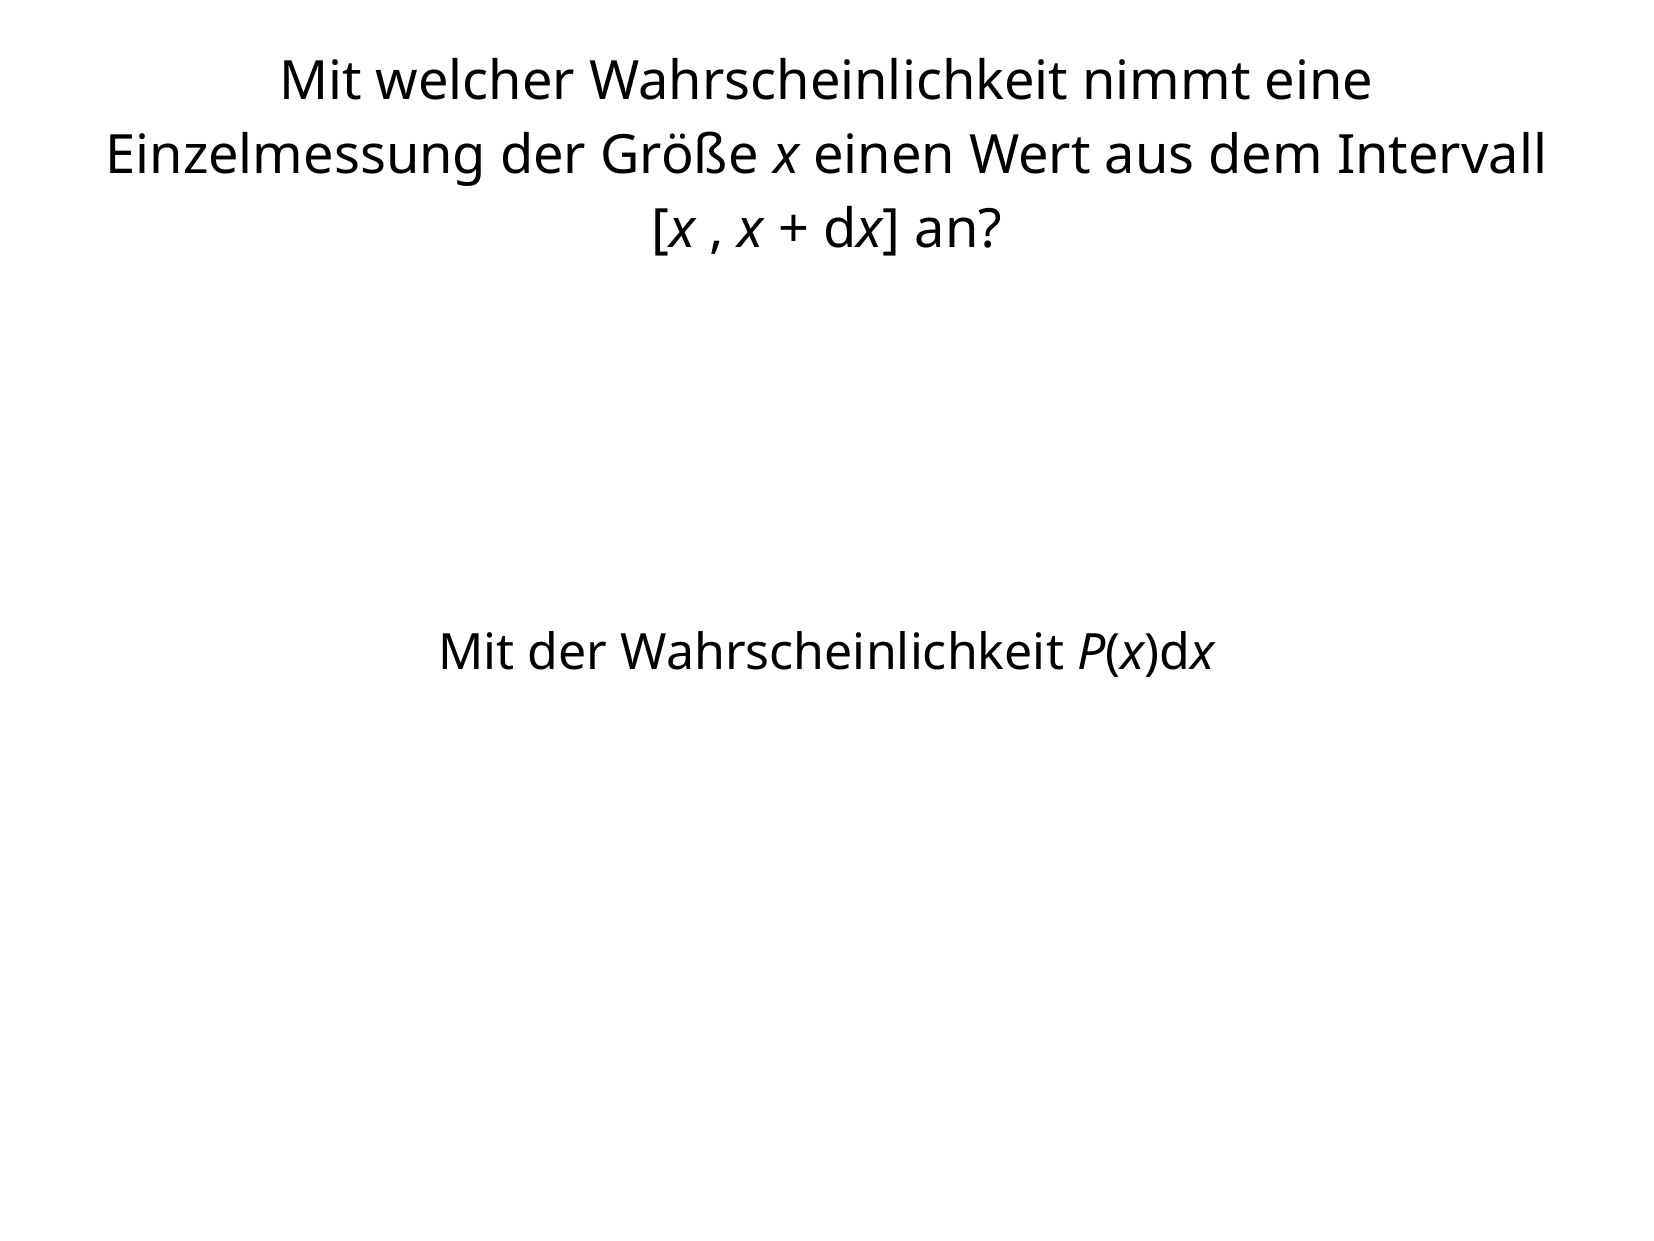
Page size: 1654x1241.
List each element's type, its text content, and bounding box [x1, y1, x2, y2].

subtitle Mit der Wahrscheinlichkeit P(x)dx [82, 290, 1571, 1010]
title Mit welcher Wahrscheinlichkeit nimmt eine Einzelmessung der Größe x einen Wert aus dem Intervall [x , x + dx] an? [82, 49, 1571, 257]
